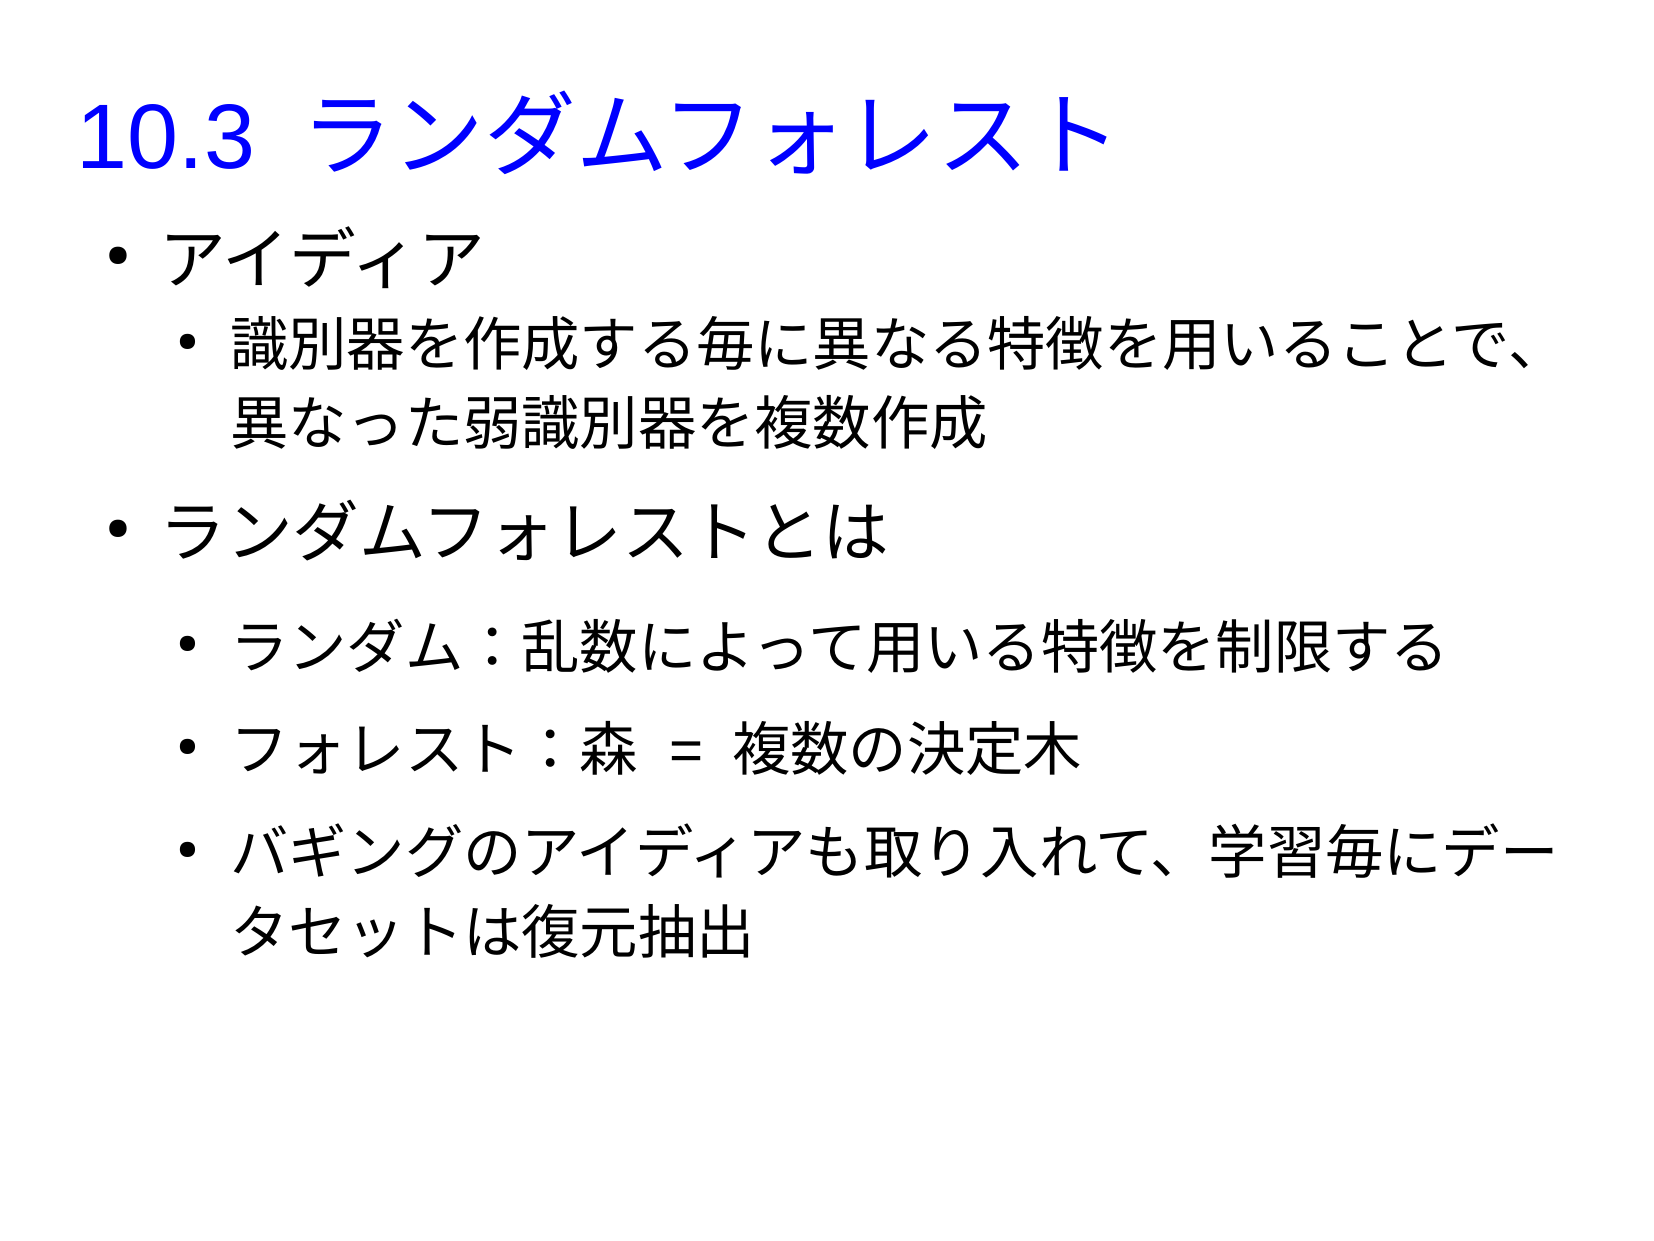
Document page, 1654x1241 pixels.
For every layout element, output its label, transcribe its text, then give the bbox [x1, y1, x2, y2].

title 10.3 ランダムフォレスト [76, 58, 1565, 207]
list アイディア 識別器を作成する毎に異なる特徴を用いることで、異なった弱識別器を複数作成 ランダムフォレストとは ランダム：乱数によって用いる特徴を制限する フォレスト：森 = 複数の決定木 バギングのアイディアも取り入れて、学習毎にデータセットは復元抽出 [88, 212, 1577, 1039]
